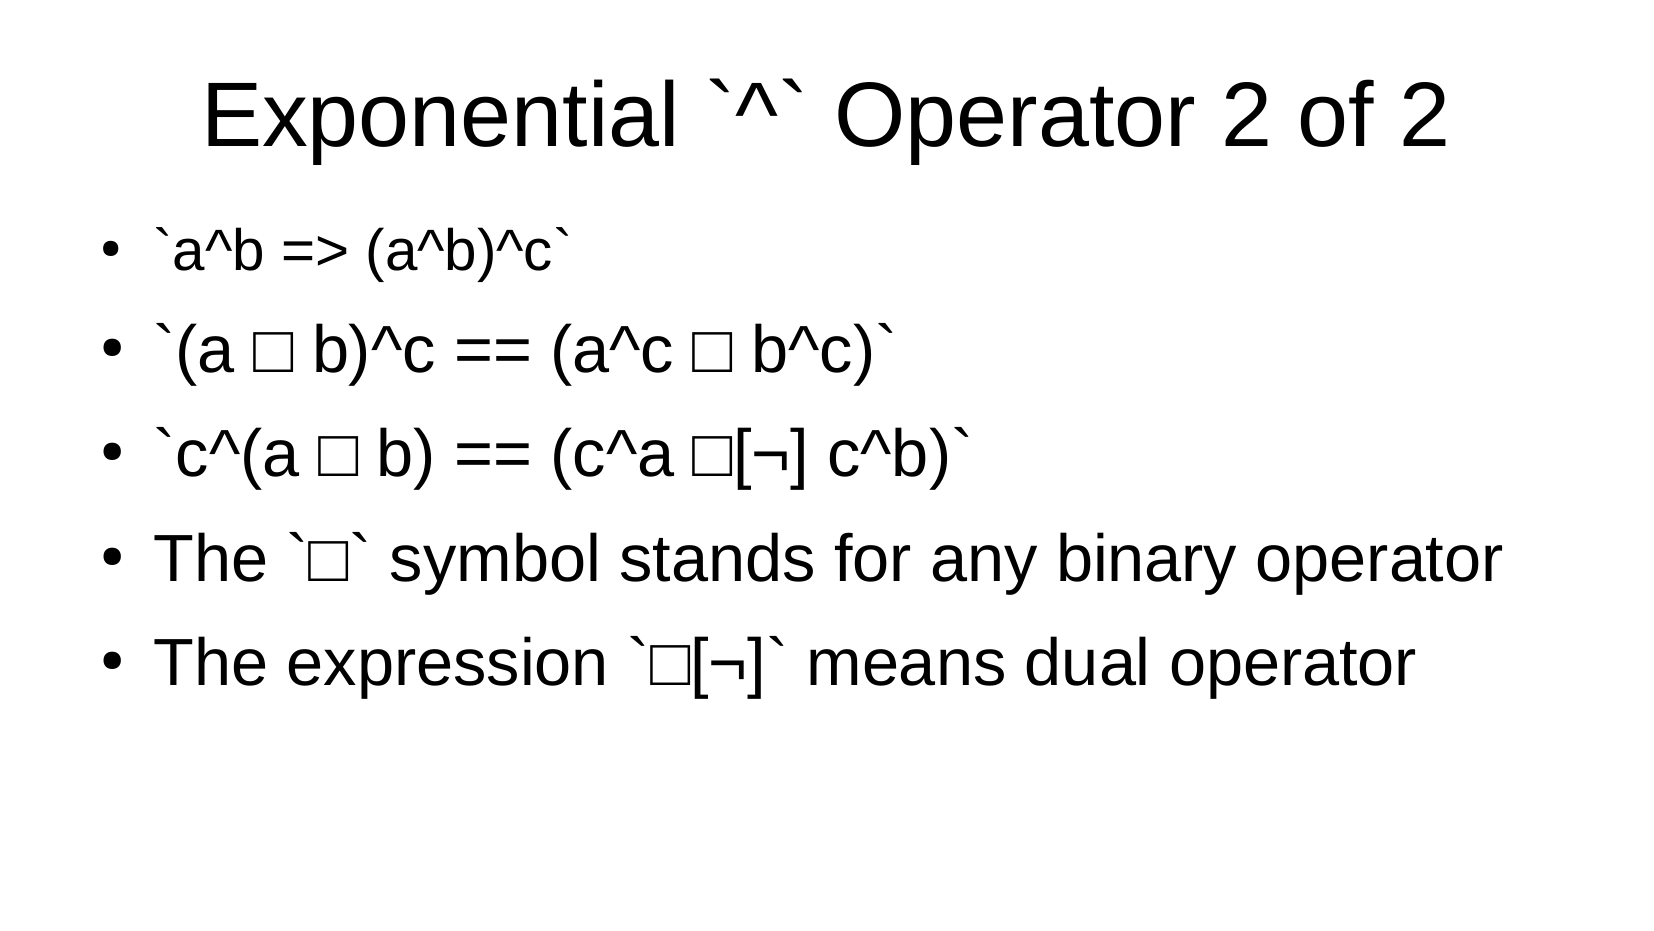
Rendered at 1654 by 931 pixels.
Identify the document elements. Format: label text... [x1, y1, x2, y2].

title Exponential `^` Operator 2 of 2 [82, 37, 1571, 193]
list `a^b => (a^b)^c` `(a □ b)^c == (a^c □ b^c)` `c^(a □ b) == (c^a □[¬] c^b)` The `□` symbol stands for any binary operator The expression `□[¬]` means dual operator [82, 217, 1576, 826]
